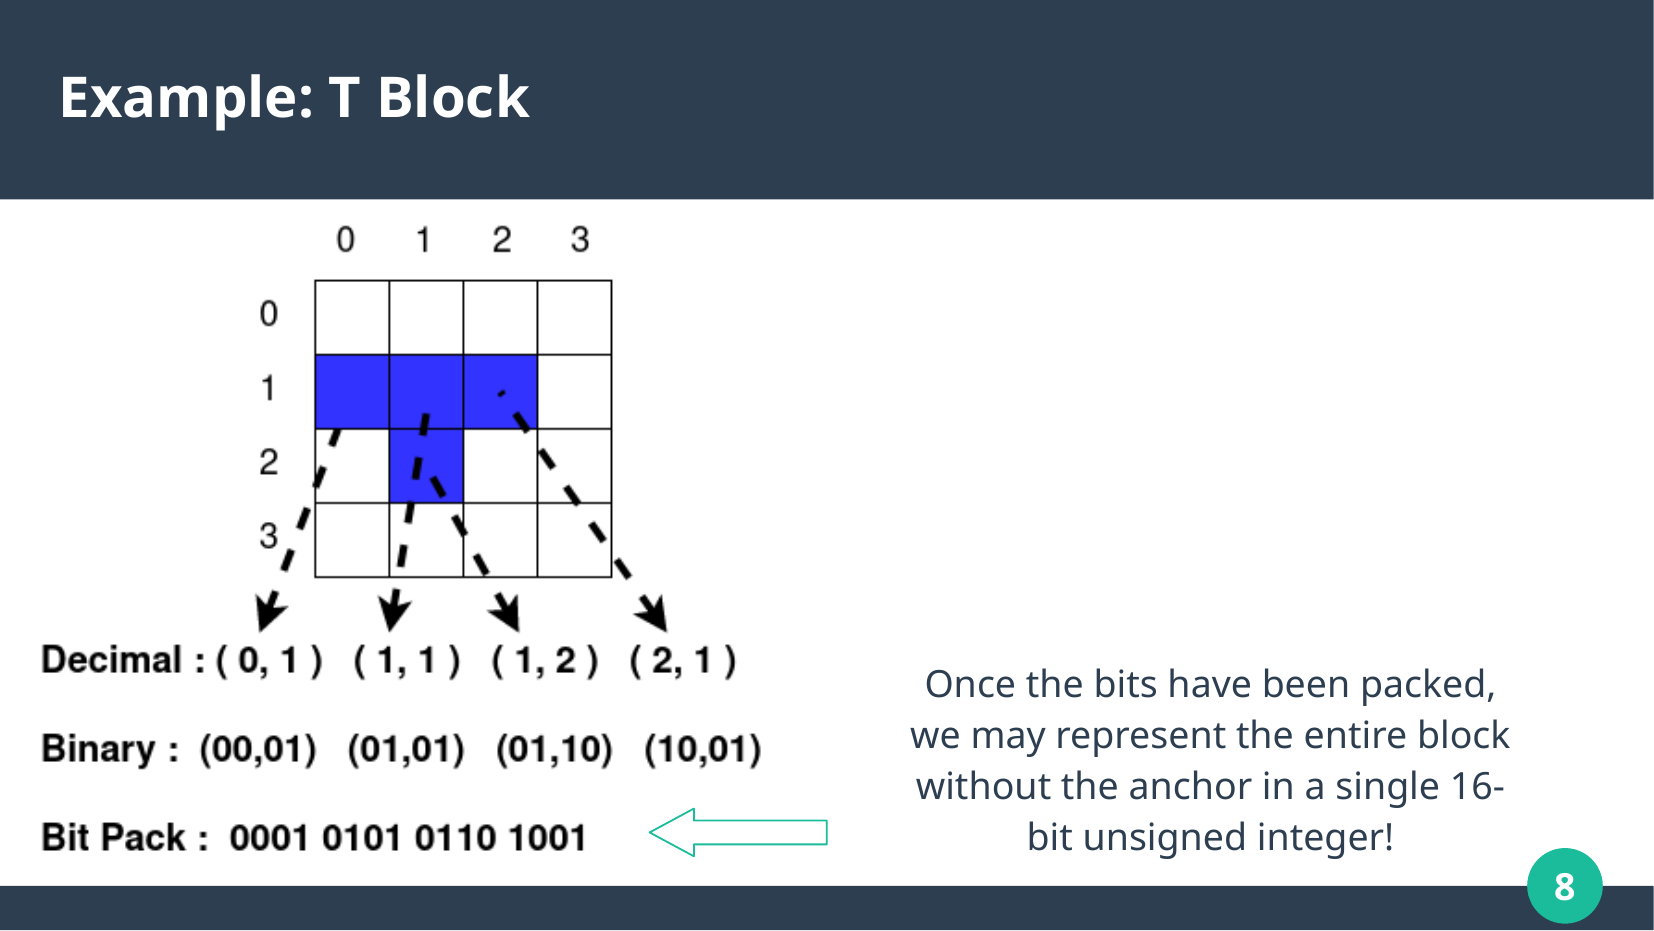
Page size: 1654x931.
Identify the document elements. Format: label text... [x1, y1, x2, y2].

title Example: T Block [59, 37, 1595, 155]
text_box [649, 808, 827, 857]
text_box Once the bits have been packed, we may represent the entire block without the anchor in a single 16-bit unsigned integer! [885, 603, 1536, 916]
picture [37, 206, 798, 875]
